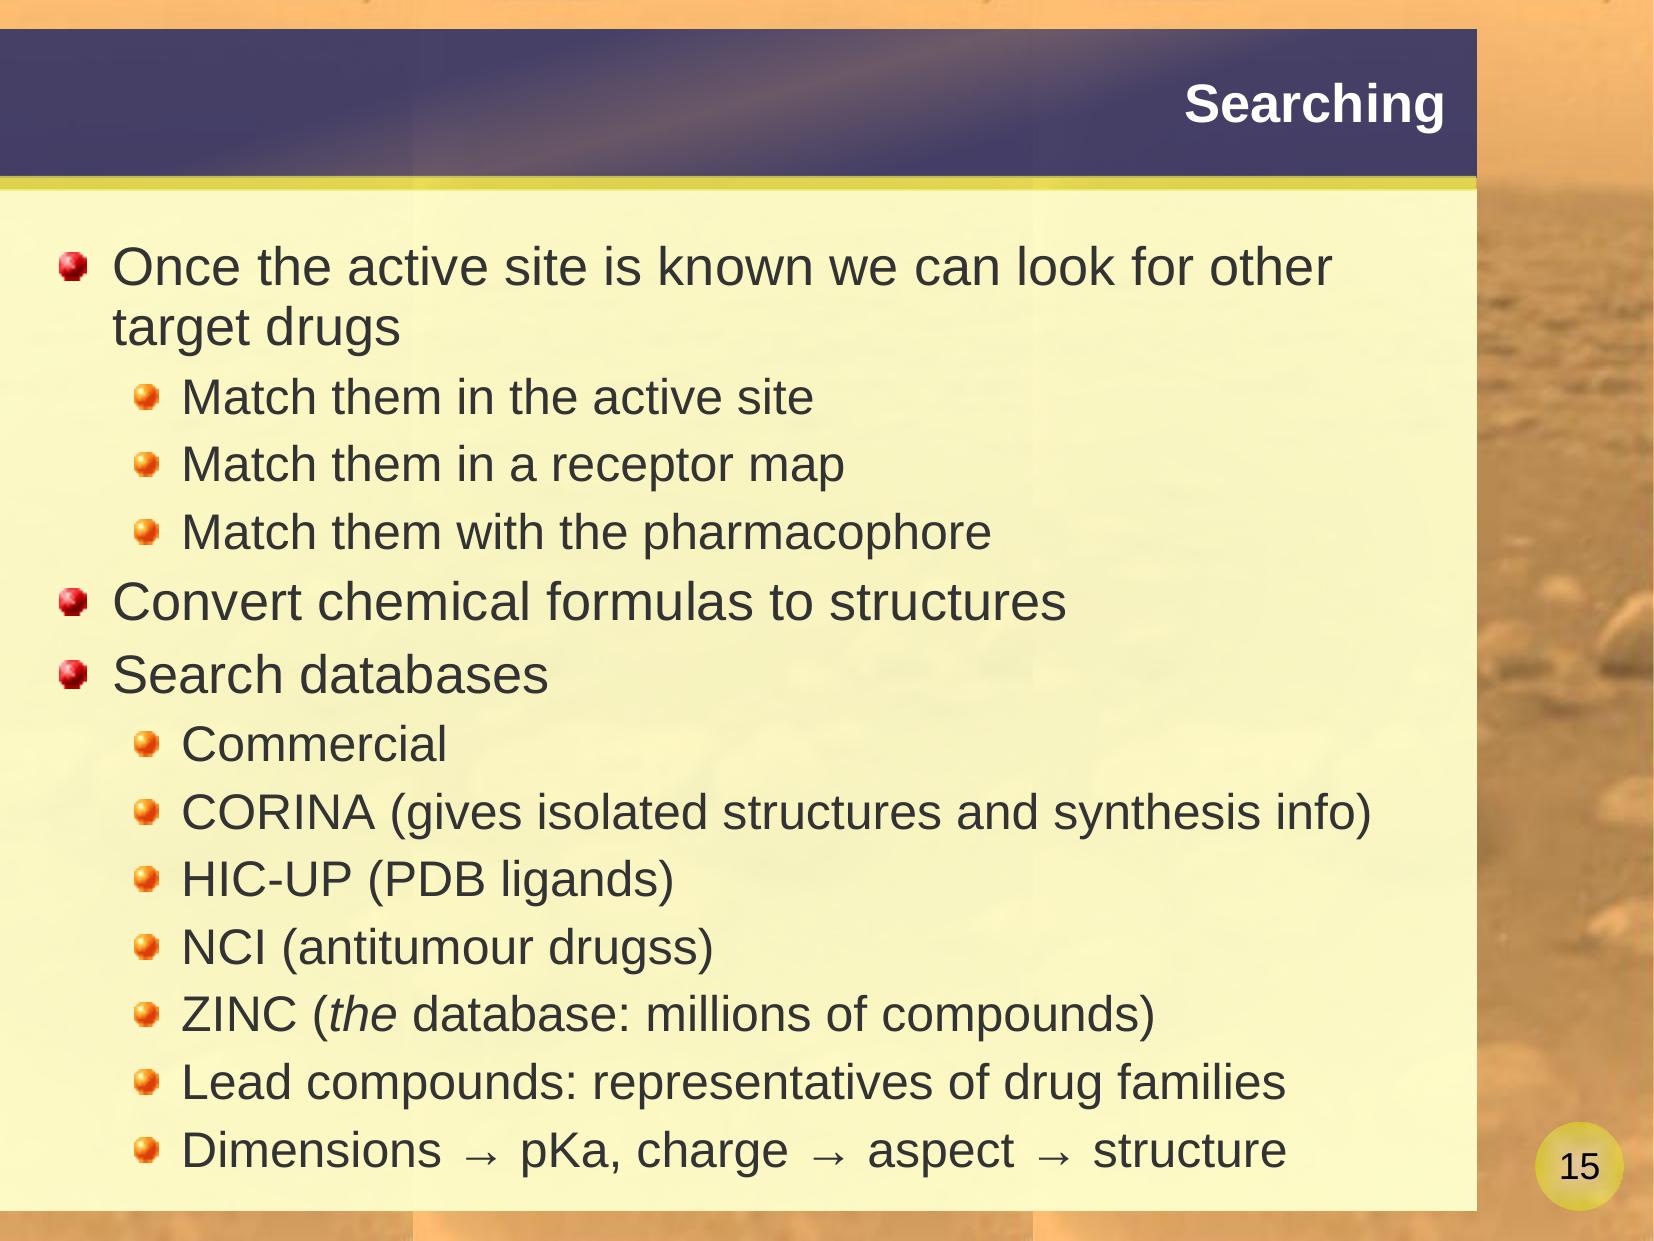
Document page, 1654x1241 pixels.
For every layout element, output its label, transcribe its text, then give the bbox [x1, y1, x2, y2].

title Searching [29, 59, 1447, 148]
picture [0, 0, 1654, 1241]
list Once the active site is known we can look for other target drugs Match them in the active site Match them in a receptor map Match them with the pharmacophore Convert chemical formulas to structures Search databases Commercial CORINA (gives isolated structures and synthesis info) HIC-UP (PDB ligands) NCI (antitumour drugss) ZINC (the database: millions of compounds) Lead compounds: representatives of drug families Dimensions → pKa, charge → aspect → structure [59, 236, 1418, 1182]
